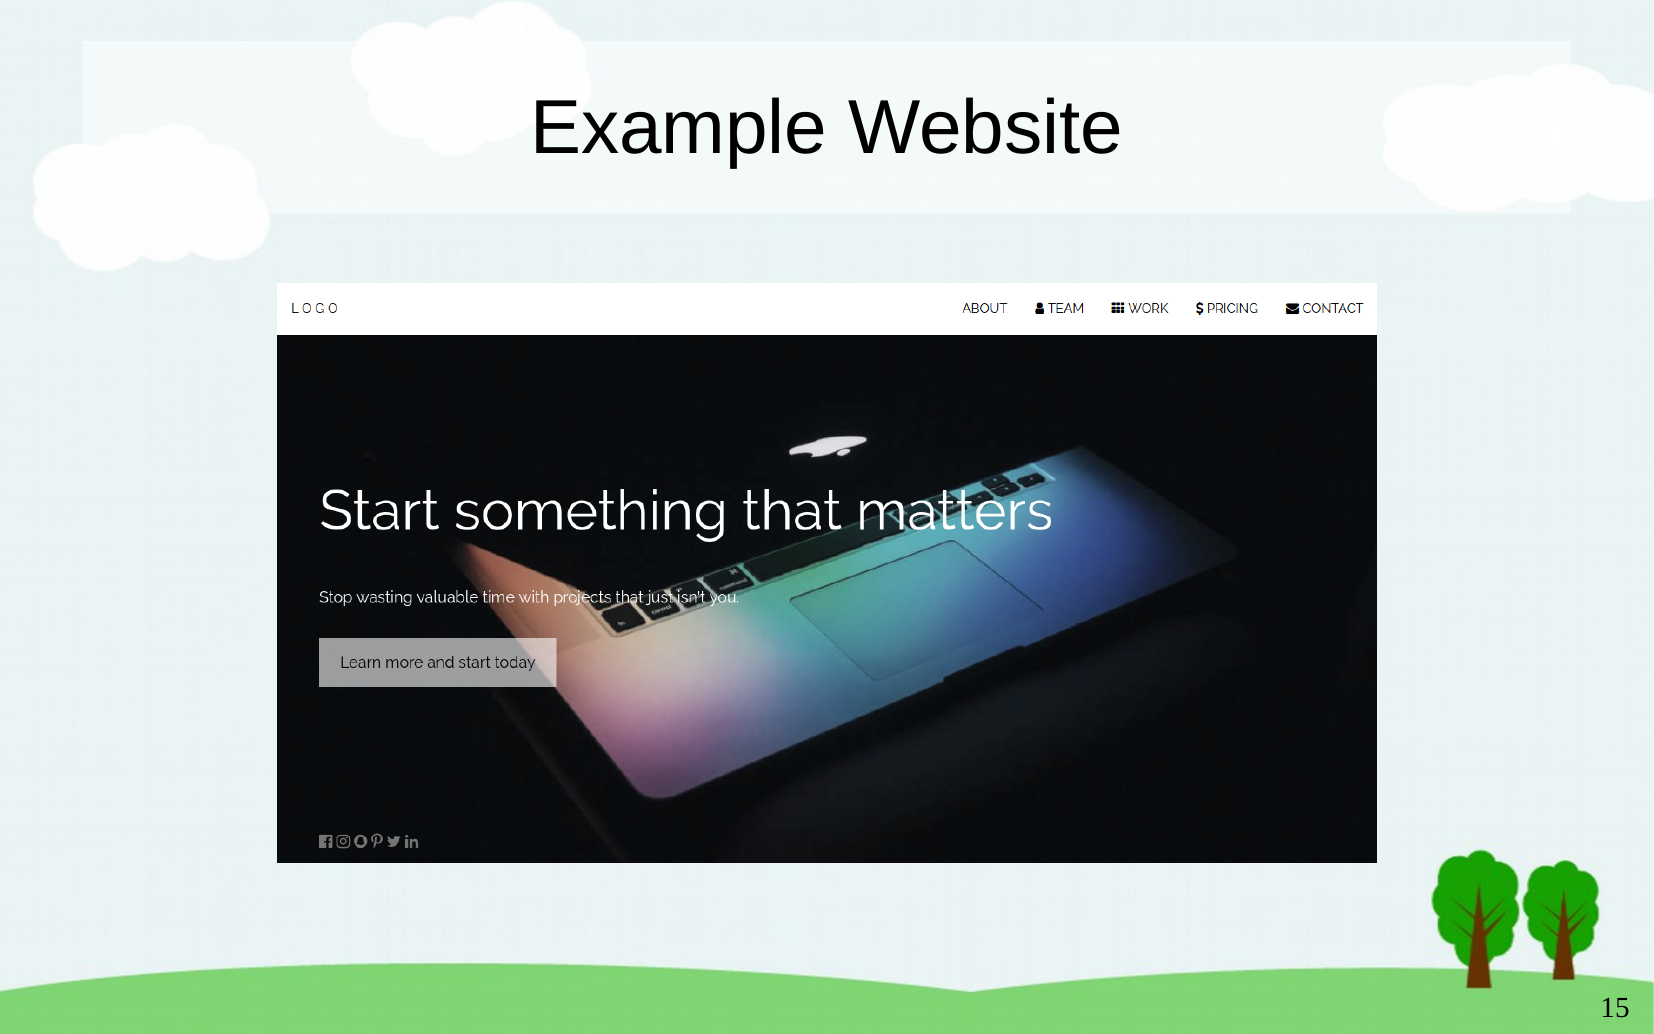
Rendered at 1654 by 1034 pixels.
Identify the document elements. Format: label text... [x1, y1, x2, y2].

title Example Website [82, 41, 1571, 214]
picture [0, 0, 1654, 1034]
